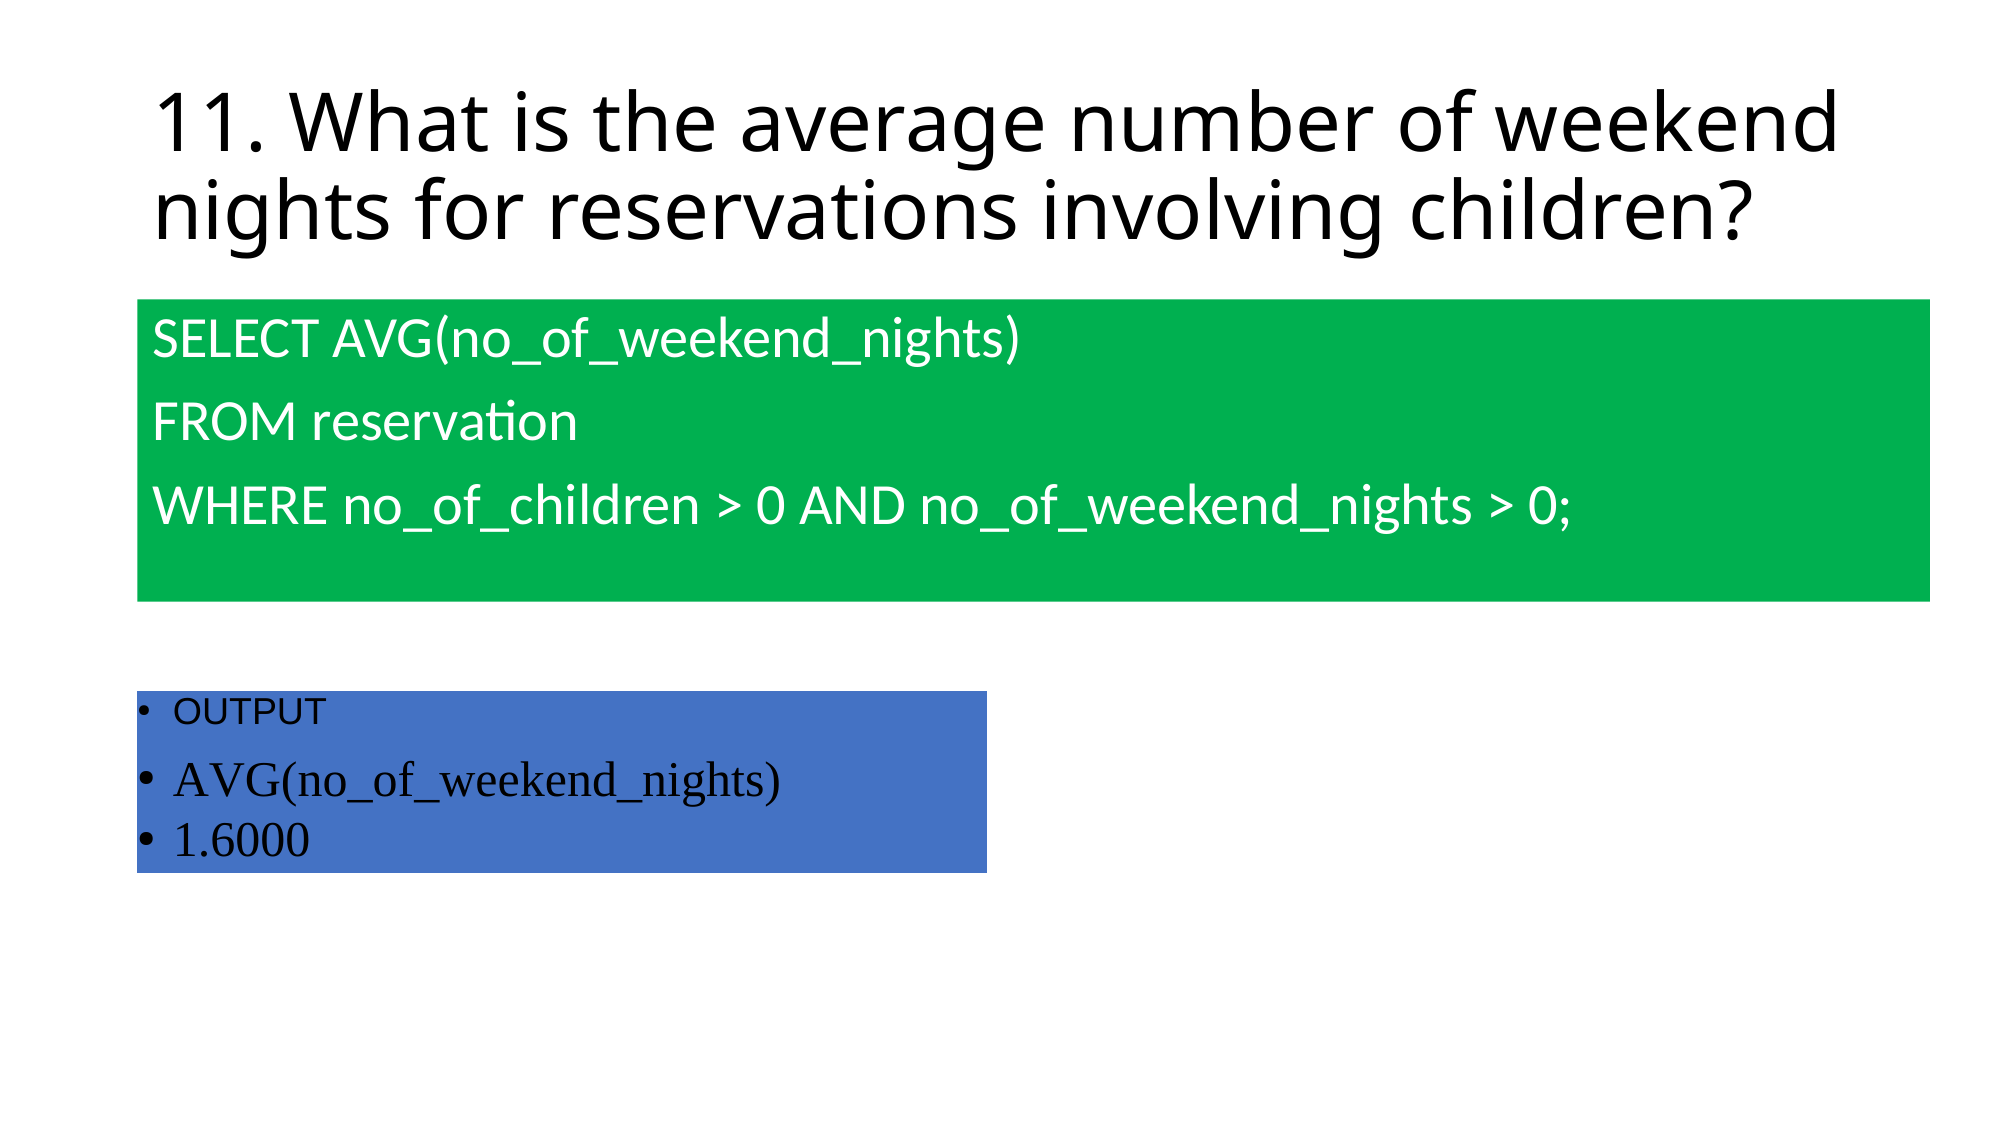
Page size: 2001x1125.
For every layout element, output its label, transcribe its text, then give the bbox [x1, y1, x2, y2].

table_cell 1.6000 [137, 812, 987, 873]
table_cell AVG(no_of_weekend_nights) [137, 752, 987, 812]
title 11. What is the average number of weekend nights for reservations involving children? [137, 59, 1863, 278]
table_header OUTPUT [137, 691, 987, 752]
list SELECT AVG(no_of_weekend_nights) FROM reservation WHERE no_of_children > 0 AND no_of_weekend_nights > 0; [137, 299, 1930, 602]
